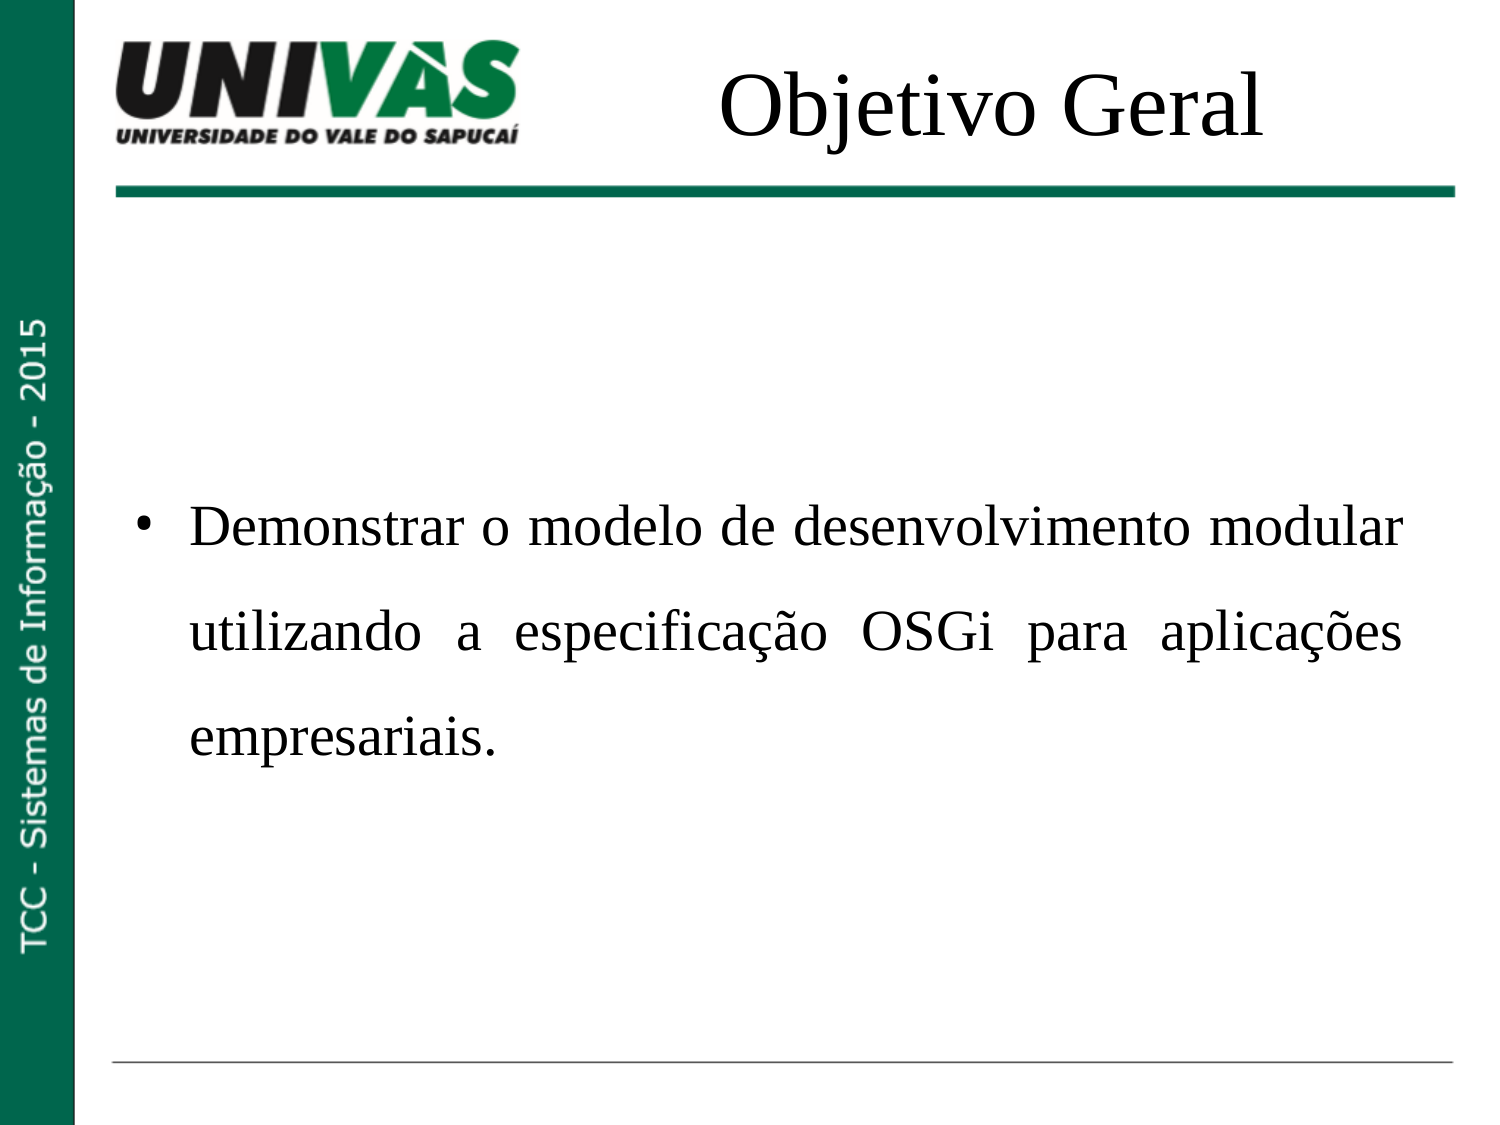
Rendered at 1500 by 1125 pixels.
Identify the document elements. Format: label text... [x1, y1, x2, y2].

picture [0, 0, 1500, 1125]
title Objetivo Geral [531, 23, 1453, 174]
text_box Demonstrar o modelo de desenvolvimento modular utilizando a especificação OSGi para aplicações empresariais. [118, 444, 1453, 762]
